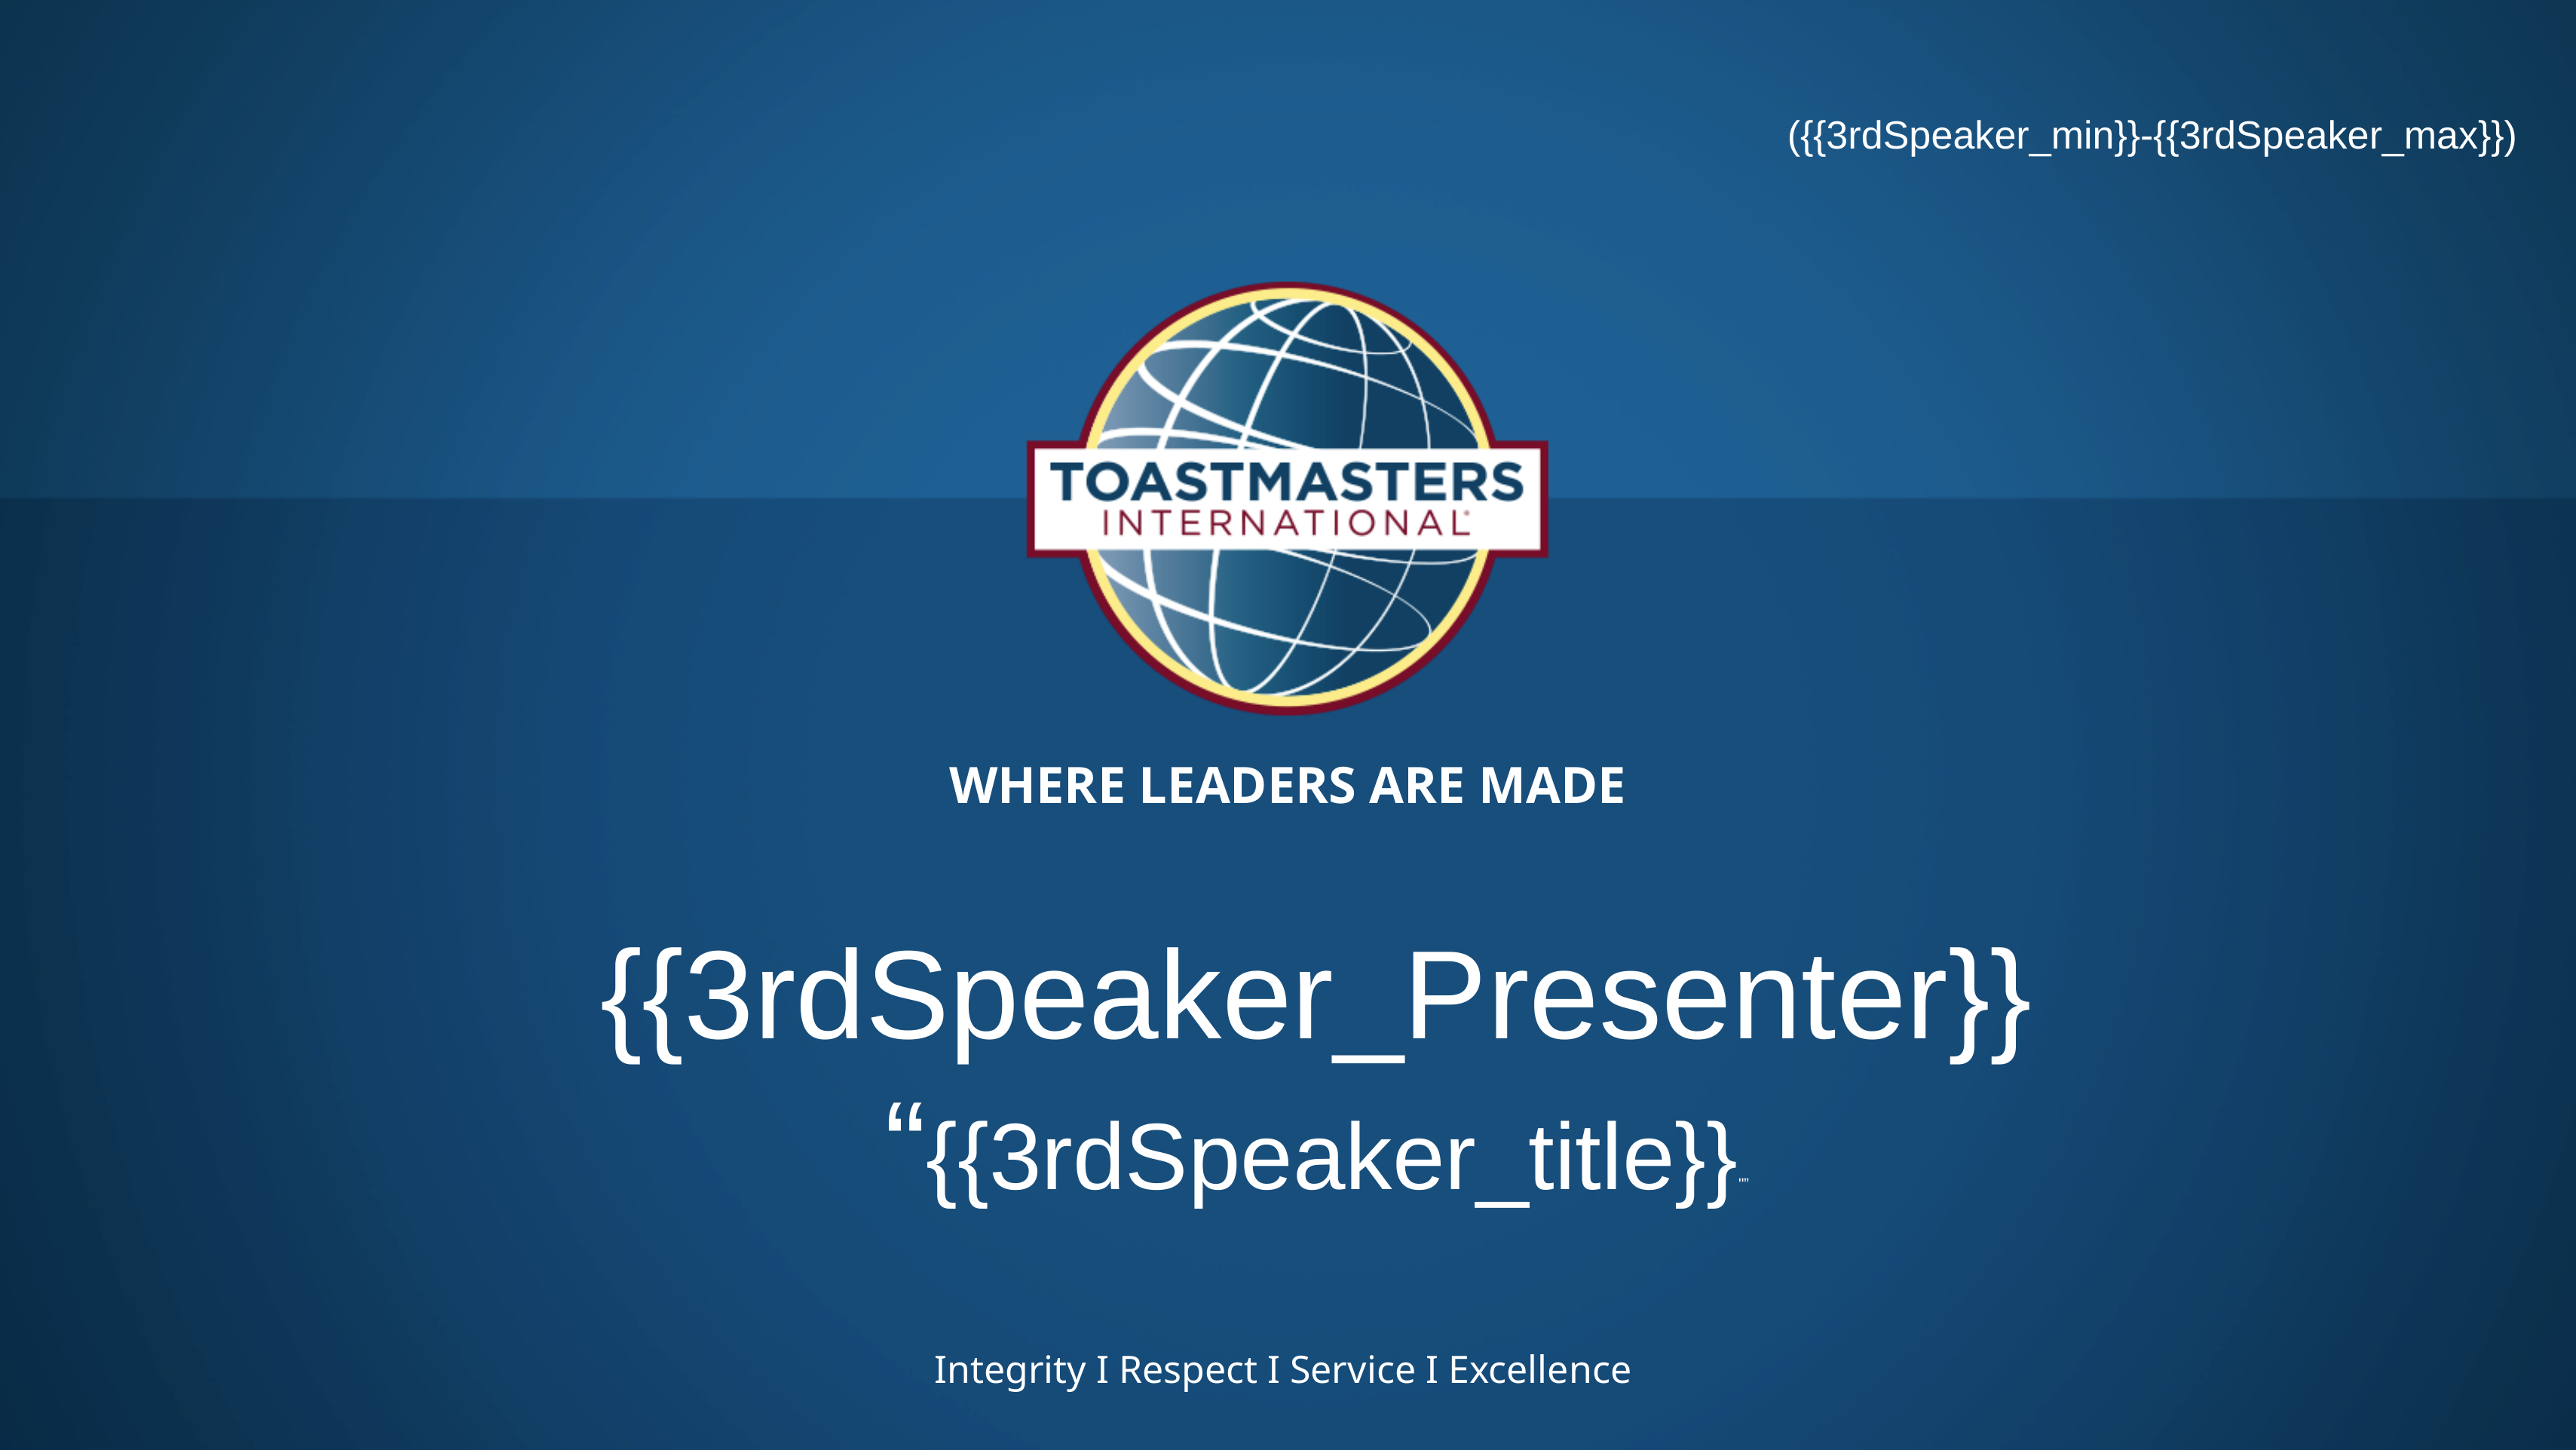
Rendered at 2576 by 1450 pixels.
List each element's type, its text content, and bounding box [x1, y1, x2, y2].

list ({{3rdSpeaker_min}}-{{3rdSpeaker_max}}) [1502, 18, 2529, 241]
text_box {{3rdSpeaker_Presenter}} “{{3rdSpeaker_title}}"” [470, 902, 2163, 1227]
picture [0, 0, 2576, 1450]
